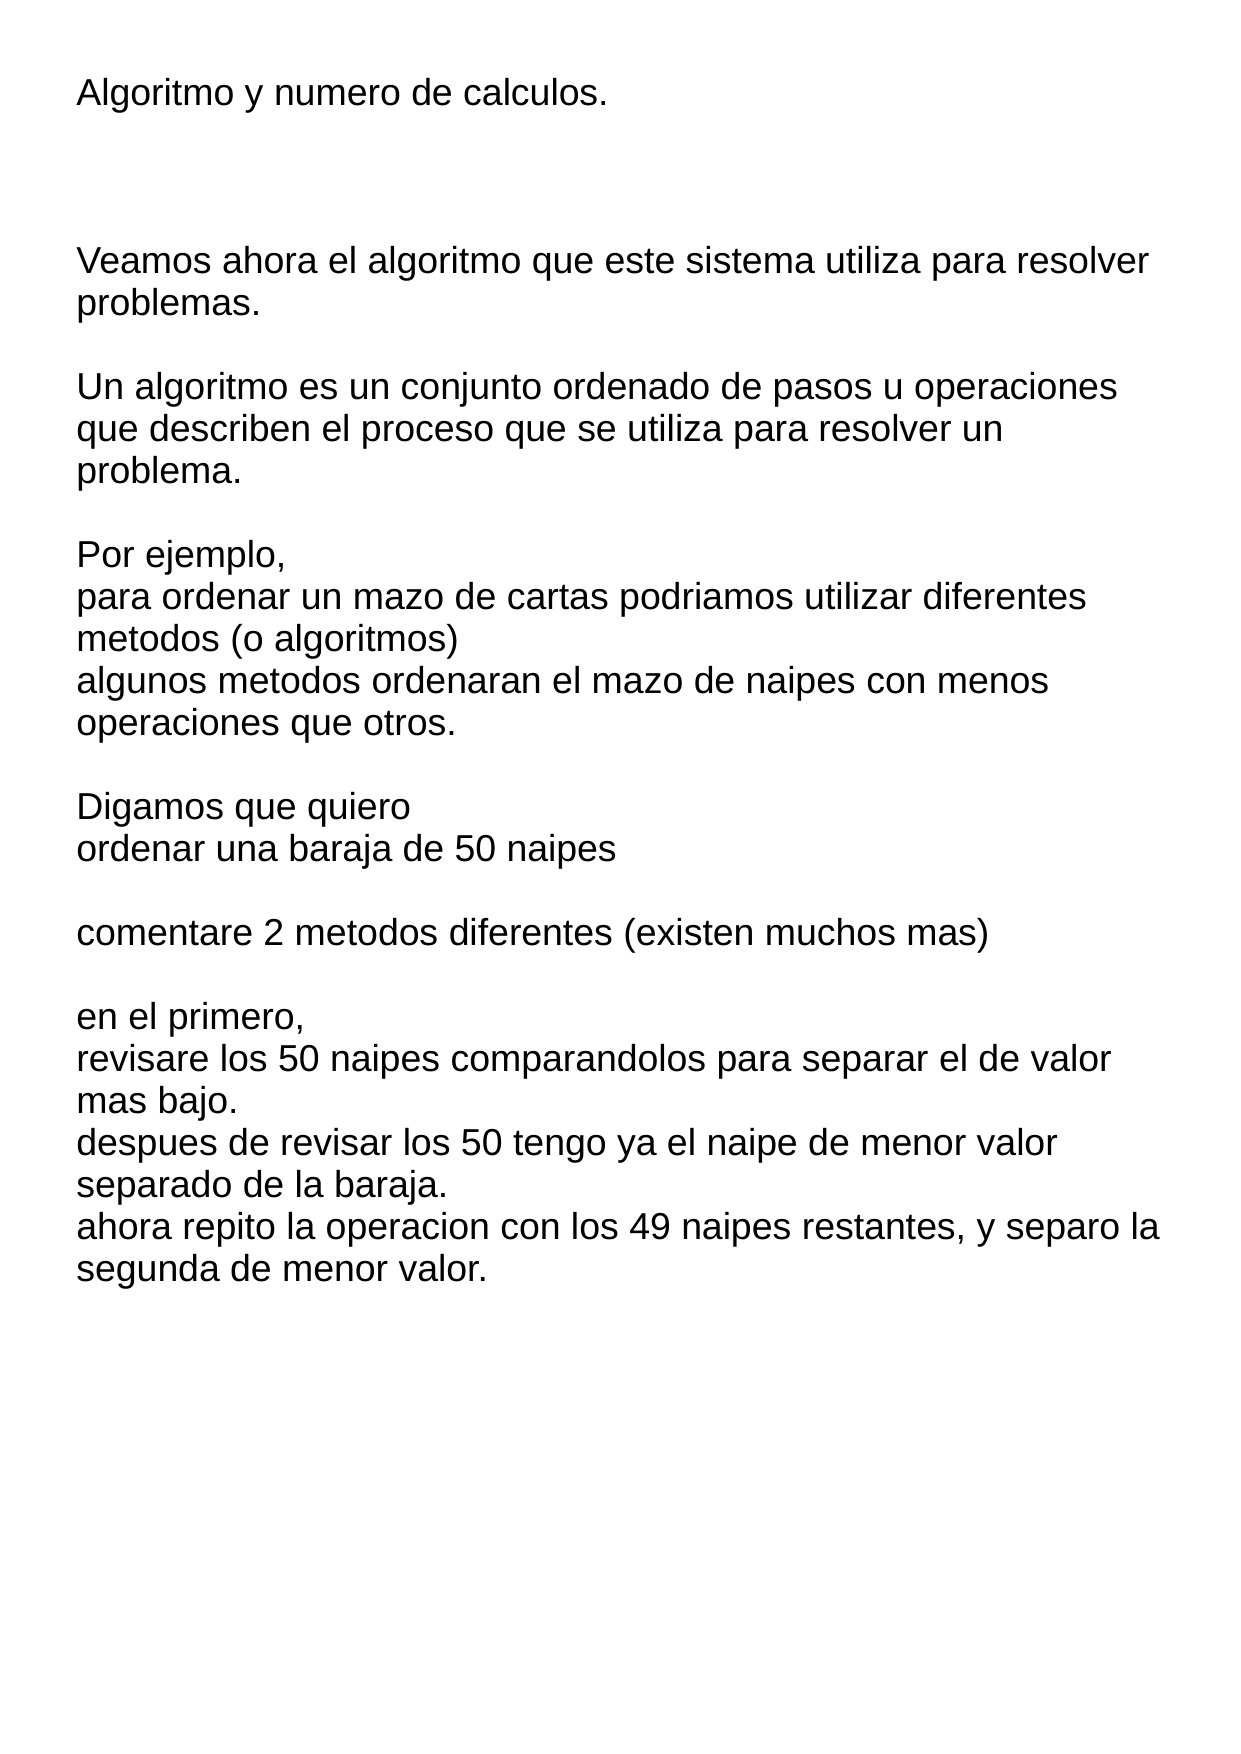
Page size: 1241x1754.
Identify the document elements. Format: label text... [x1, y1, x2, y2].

text_box Algoritmo y numero de calculos. Veamos ahora el algoritmo que este sistema utiliza para resolver problemas. Un algoritmo es un conjunto ordenado de pasos u operaciones que describen el proceso que se utiliza para resolver un problema. Por ejemplo, para ordenar un mazo de cartas podriamos utilizar diferentes metodos (o algoritmos) algunos metodos ordenaran el mazo de naipes con menos operaciones que otros. Digamos que quiero ordenar una baraja de 50 naipes comentare 2 metodos diferentes (existen muchos mas) en el primero, revisare los 50 naipes comparandolos para separar el de valor mas bajo. despues de revisar los 50 tengo ya el naipe de menor valor separado de la baraja. ahora repito la operacion con los 49 naipes restantes, y separo la segunda de menor valor. [61, 64, 1182, 1754]
